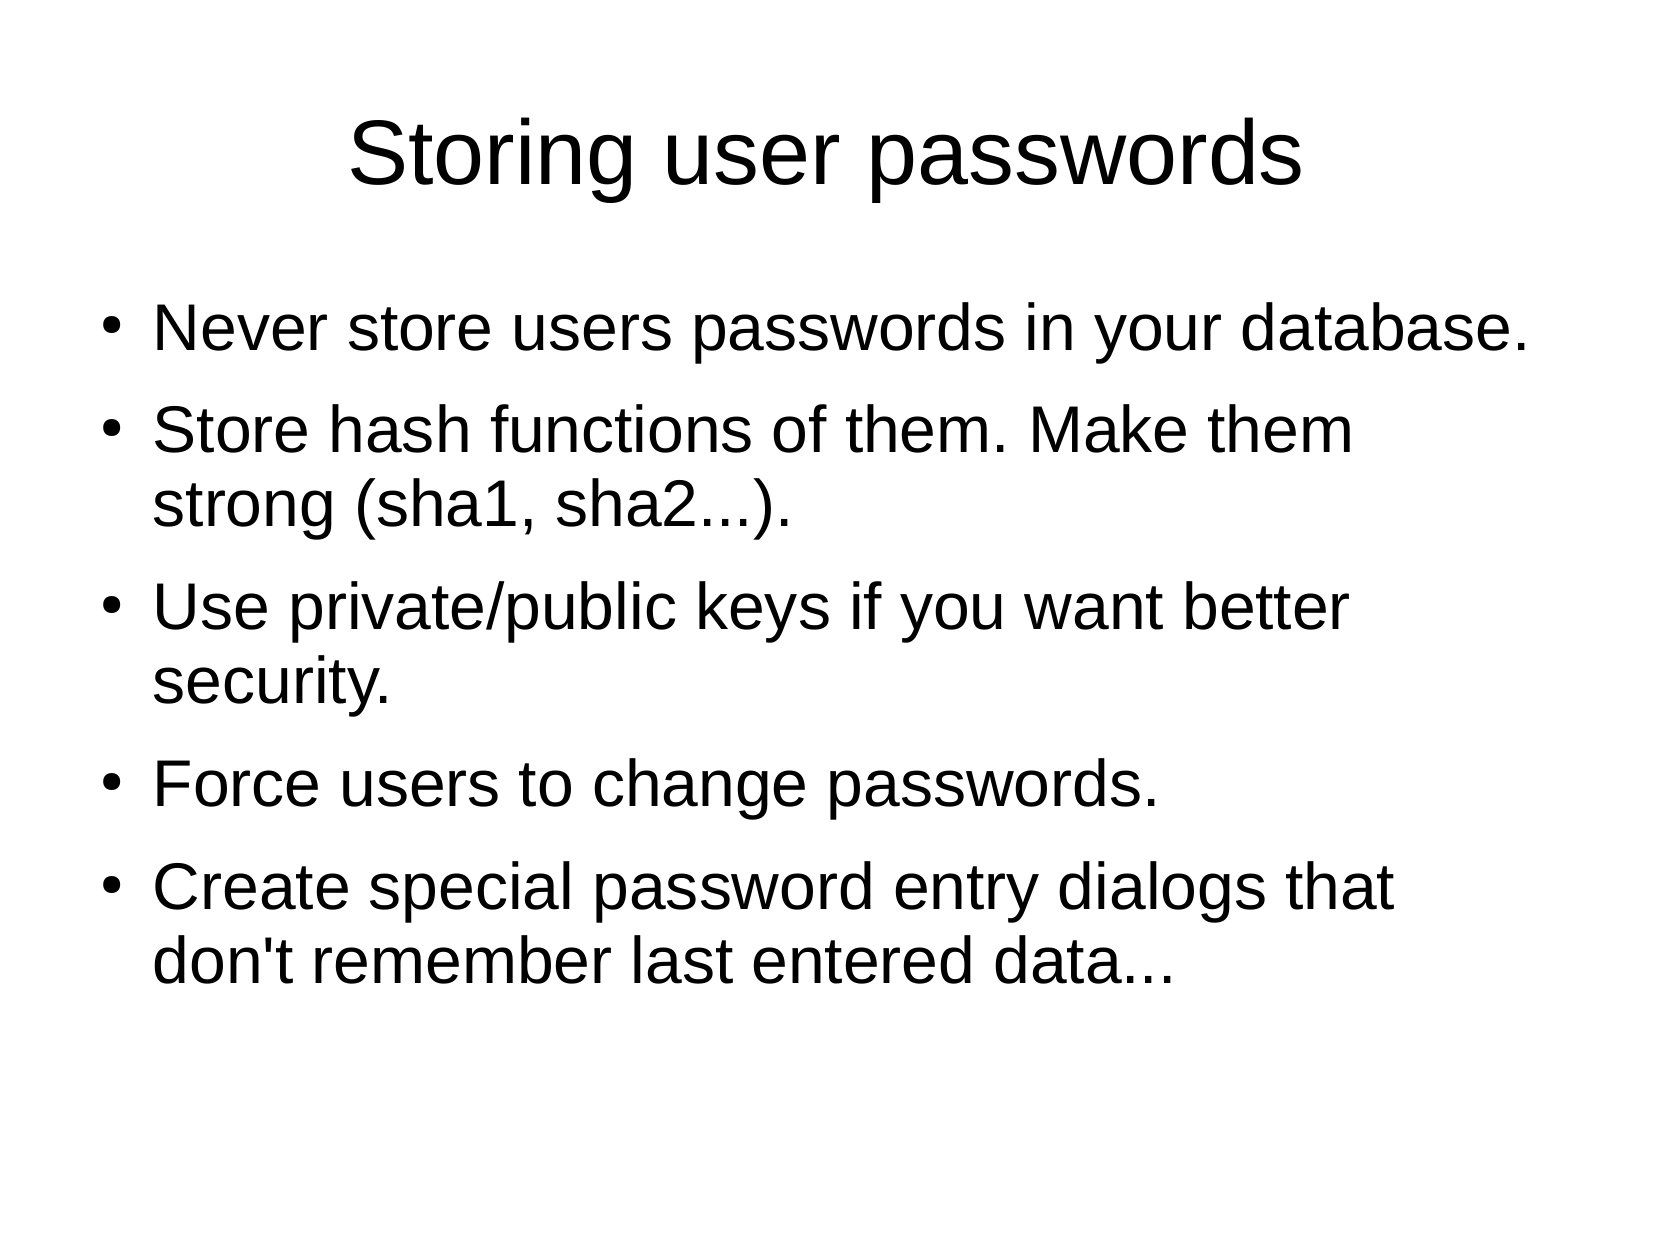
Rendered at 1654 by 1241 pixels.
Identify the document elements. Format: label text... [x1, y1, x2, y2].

title Storing user passwords [82, 49, 1571, 257]
list Never store users passwords in your database. Store hash functions of them. Make them strong (sha1, sha2...). Use private/public keys if you want better security. Force users to change passwords. Create special password entry dialogs that don't remember last entered data... [82, 290, 1538, 1010]
